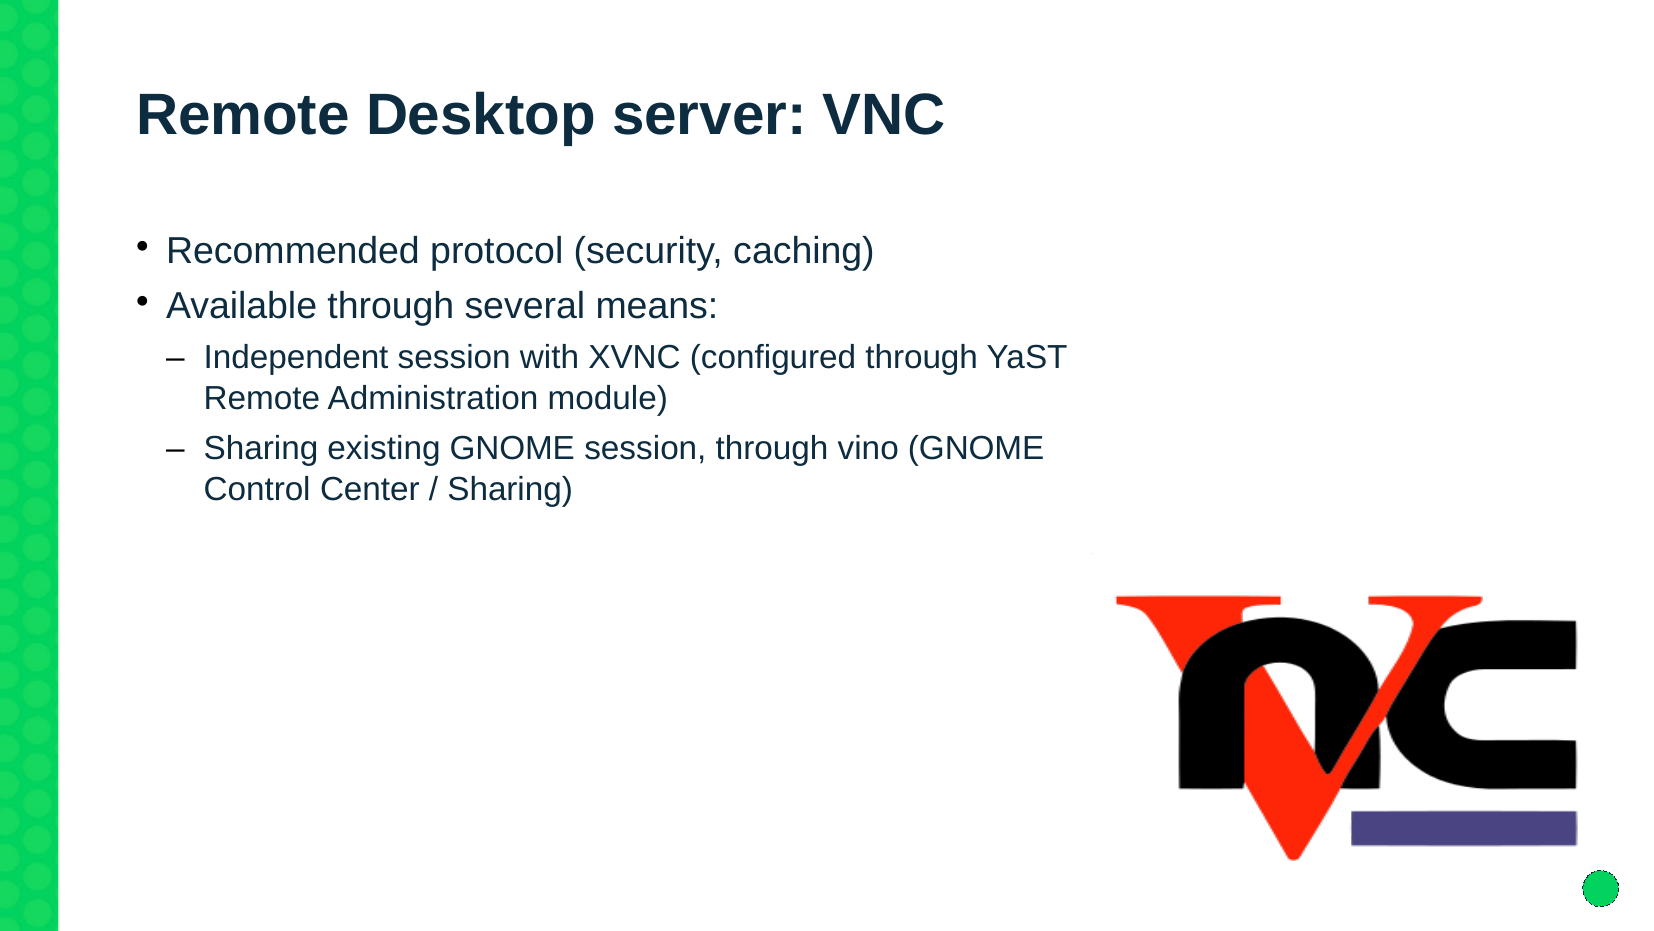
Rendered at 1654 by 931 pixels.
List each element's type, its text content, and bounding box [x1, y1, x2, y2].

list Recommended protocol (security, caching) Available through several means: Independent session with XVNC (configured through YaST Remote Administration module) Sharing existing GNOME session, through vino (GNOME Control Center / Sharing) [121, 217, 1531, 825]
picture [1091, 553, 1609, 893]
picture [0, 0, 76, 931]
title Remote Desktop server: VNC [121, 37, 1531, 193]
